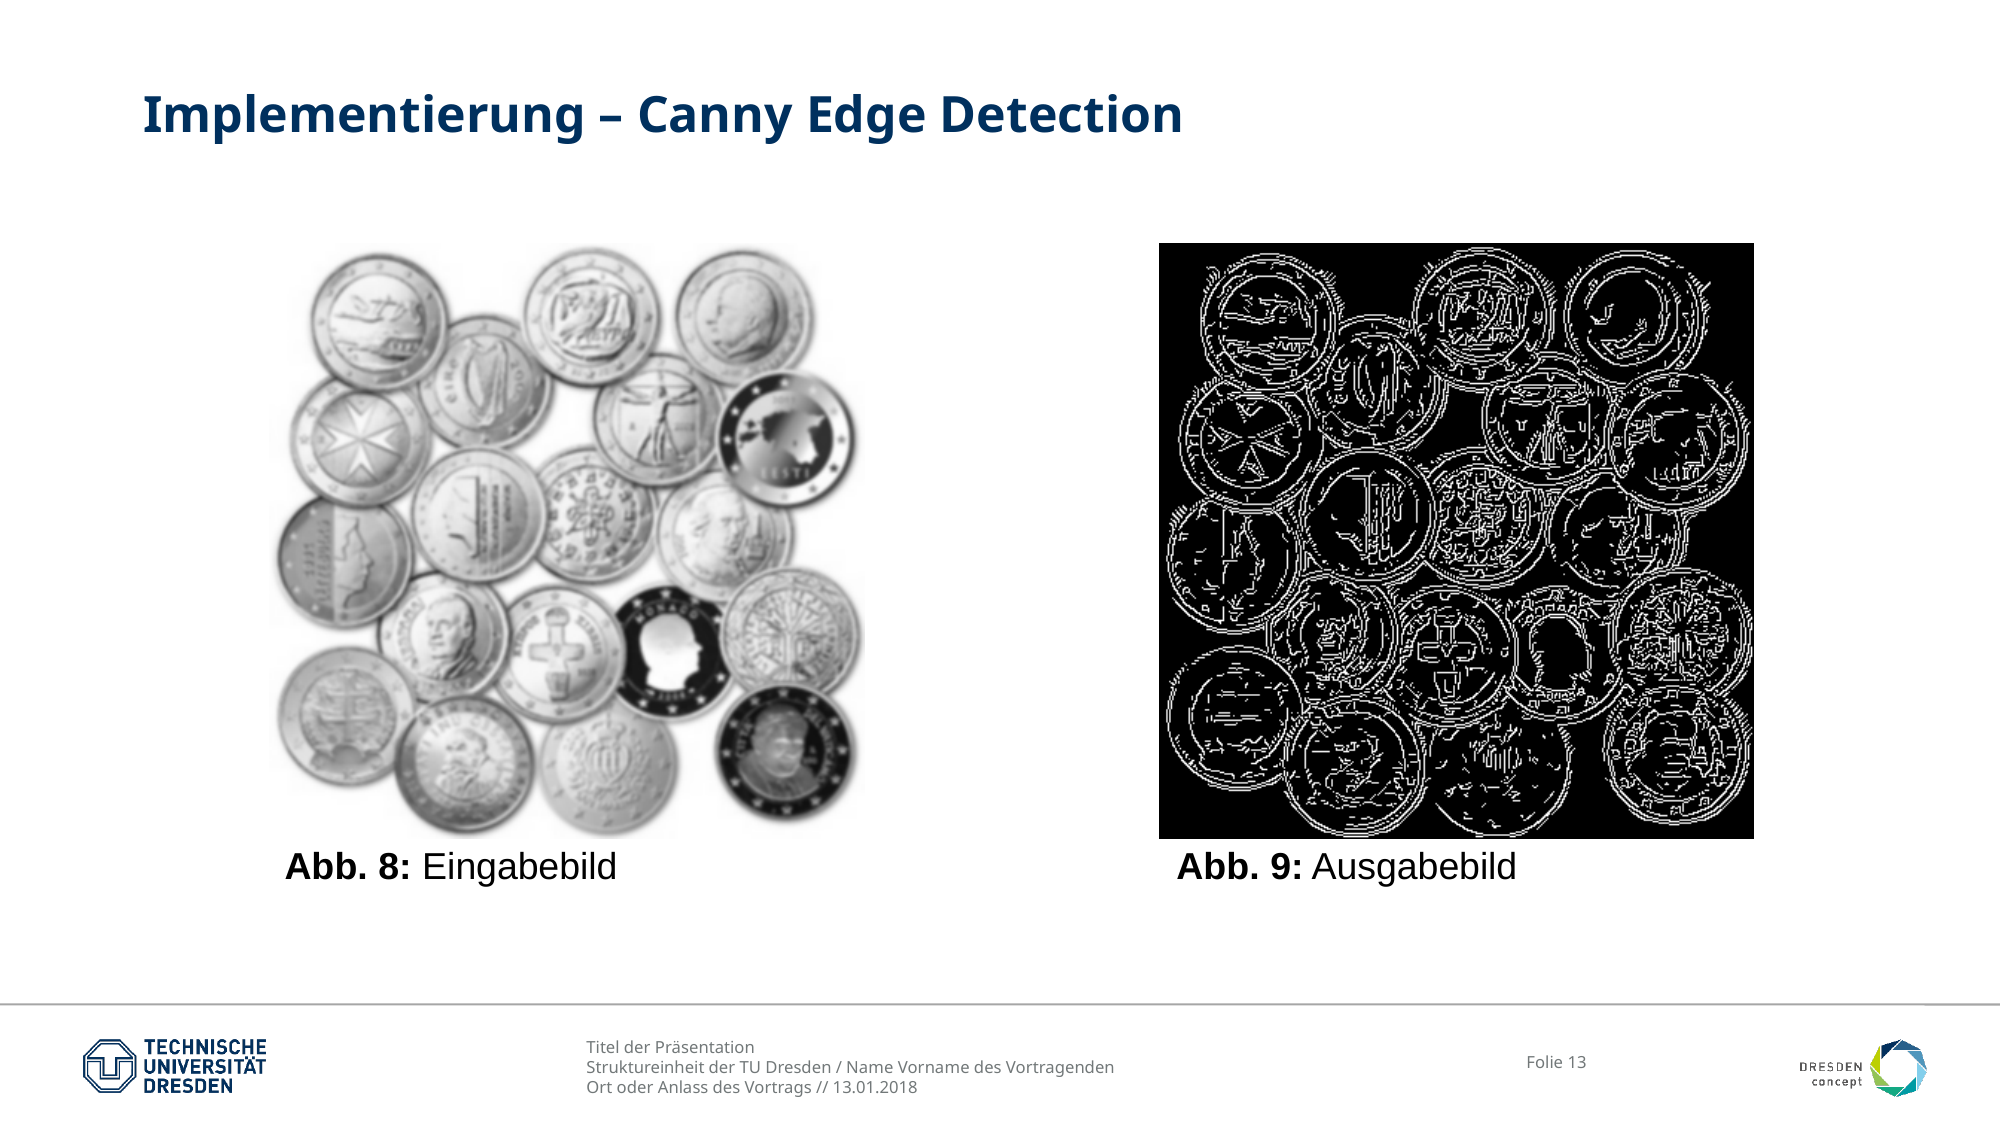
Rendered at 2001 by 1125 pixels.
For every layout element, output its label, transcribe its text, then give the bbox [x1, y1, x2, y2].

picture [83, 1039, 266, 1093]
picture [269, 243, 865, 838]
title Implementierung – Canny Edge Detection [143, 56, 1880, 169]
picture [1800, 1039, 1927, 1097]
picture [1159, 243, 1754, 839]
text_box Abb. 9: Ausgabebild [1161, 838, 1766, 895]
text_box Abb. 8: Eingabebild [269, 838, 875, 895]
